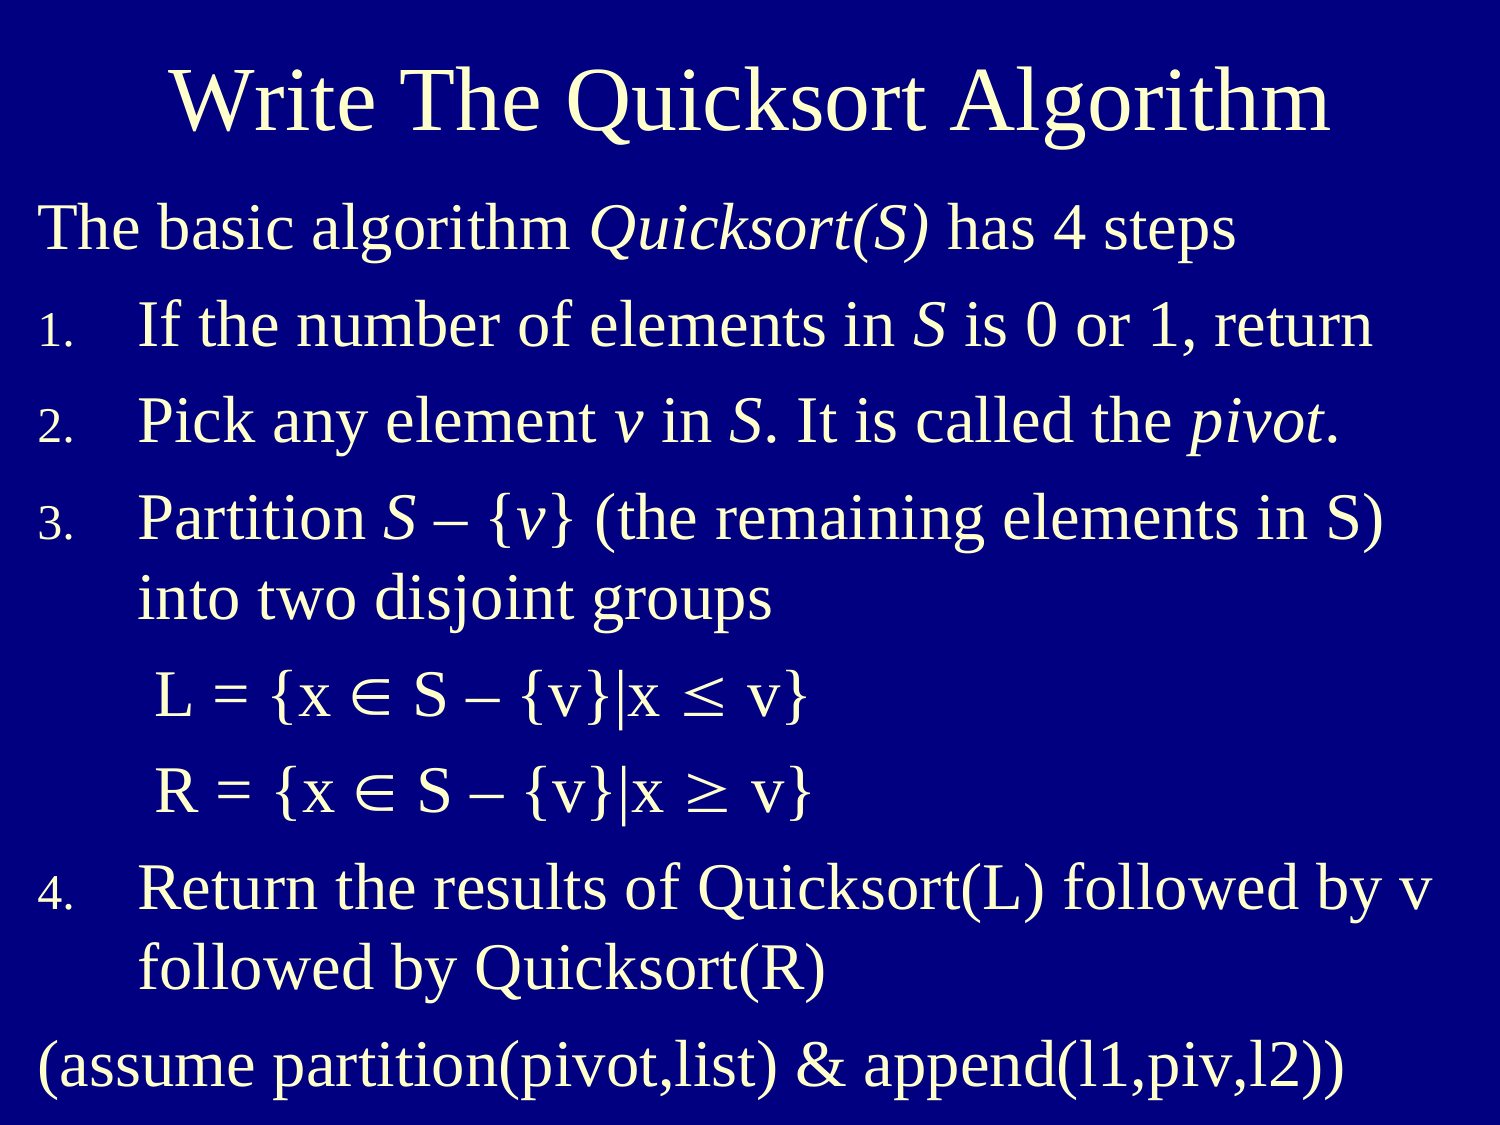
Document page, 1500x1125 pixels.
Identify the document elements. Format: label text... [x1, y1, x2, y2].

list The basic algorithm Quicksort(S) has 4 steps If the number of elements in S is 0 or 1, return Pick any element v in S. It is called the pivot. Partition S – {v} (the remaining elements in S) into two disjoint groups L = {x  S – {v}|x  v} R = {x  S – {v}|x  v} Return the results of Quicksort(L) followed by v followed by Quicksort(R) (assume partition(pivot,list) & append(l1,piv,l2)) [22, 174, 1482, 1125]
title Write The Quicksort Algorithm [22, 31, 1480, 157]
